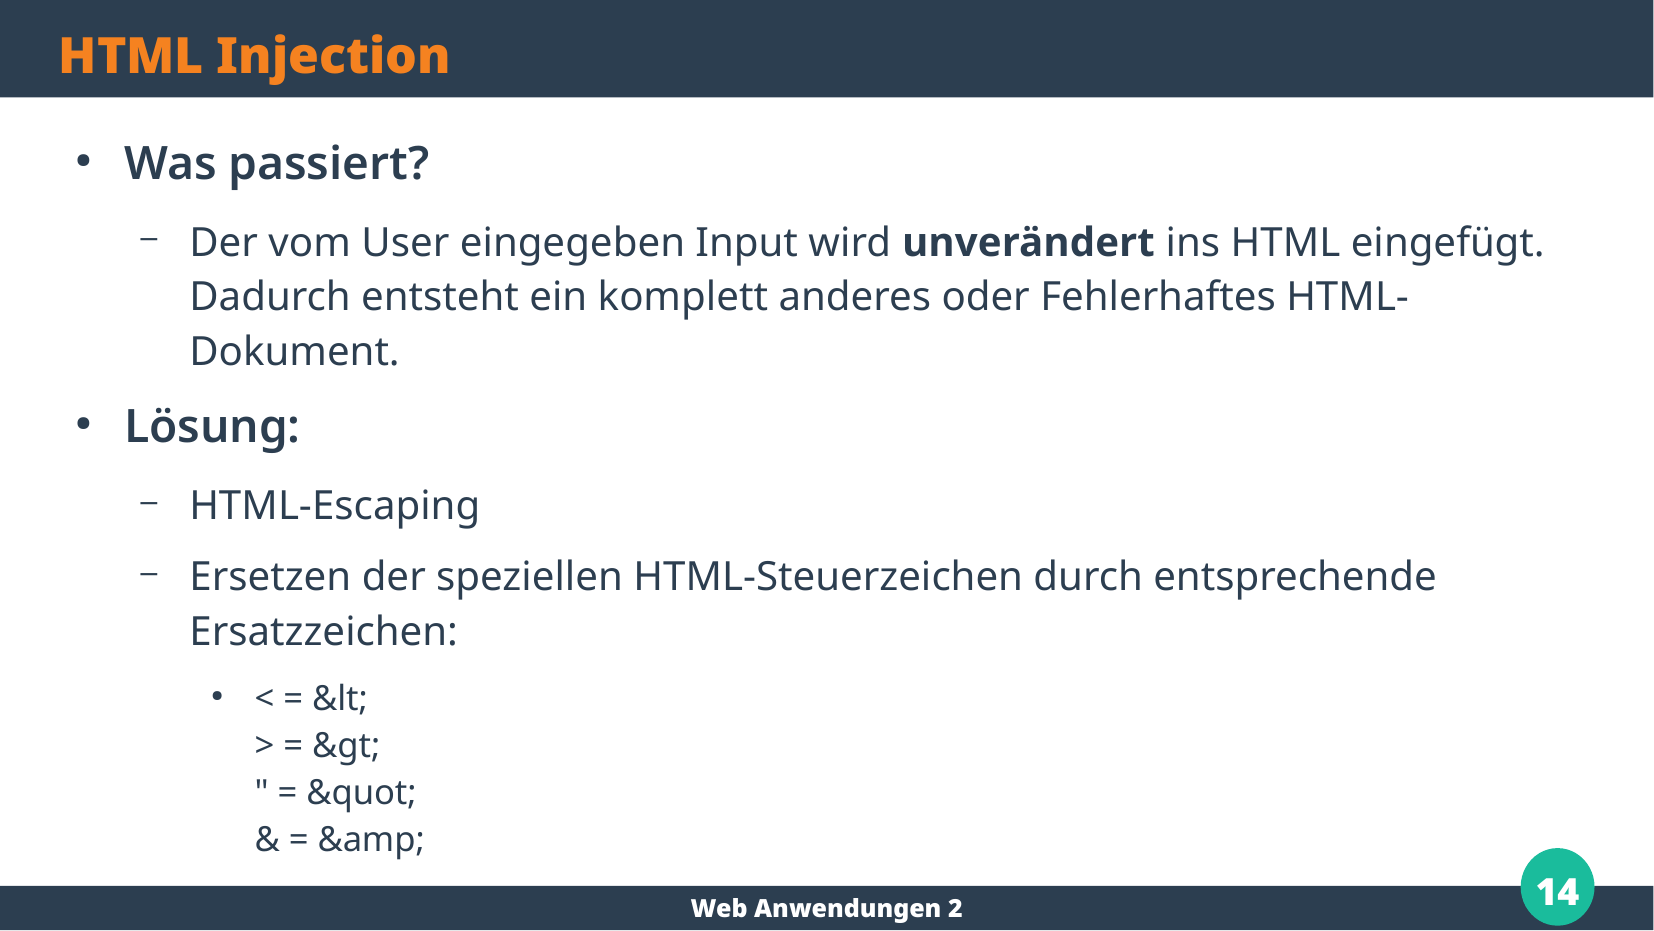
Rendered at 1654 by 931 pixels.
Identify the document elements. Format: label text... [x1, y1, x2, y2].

title HTML Injection [59, 8, 1595, 89]
list Was passiert? Der vom User eingegeben Input wird unverändert ins HTML eingefügt. Dadurch entsteht ein komplett anderes oder Fehlerhaftes HTML-Dokument. Lösung: HTML-Escaping Ersetzen der speziellen HTML-Steuerzeichen durch entsprechende Ersatzzeichen: < = &lt; > = &gt; " = &quot; & = &amp; [59, 129, 1595, 864]
